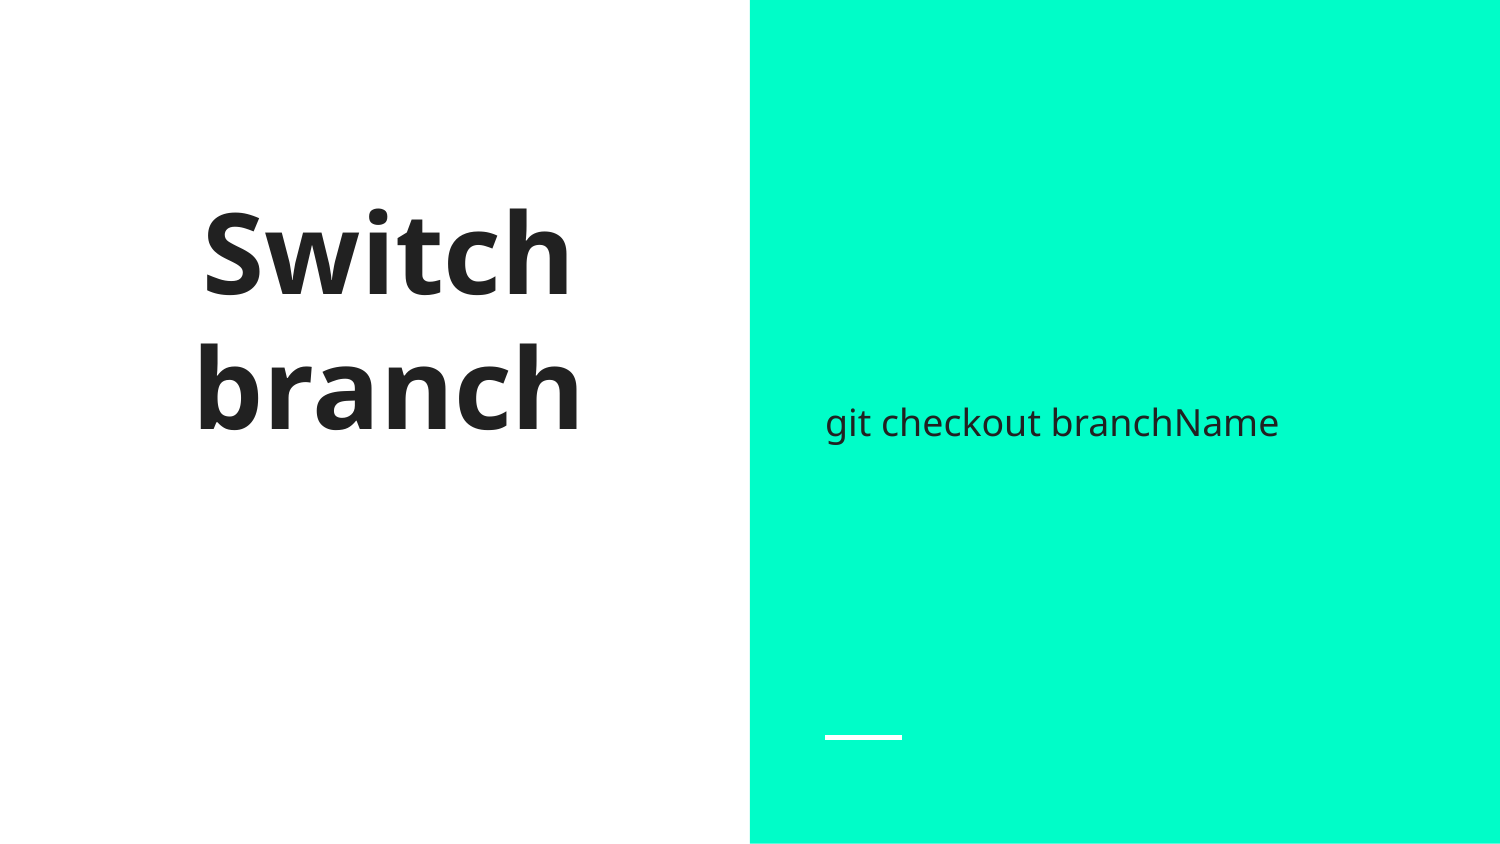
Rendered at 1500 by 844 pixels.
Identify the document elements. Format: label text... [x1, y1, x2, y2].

list git checkout branchName [810, 118, 1440, 725]
title Switch branch [57, 186, 722, 467]
